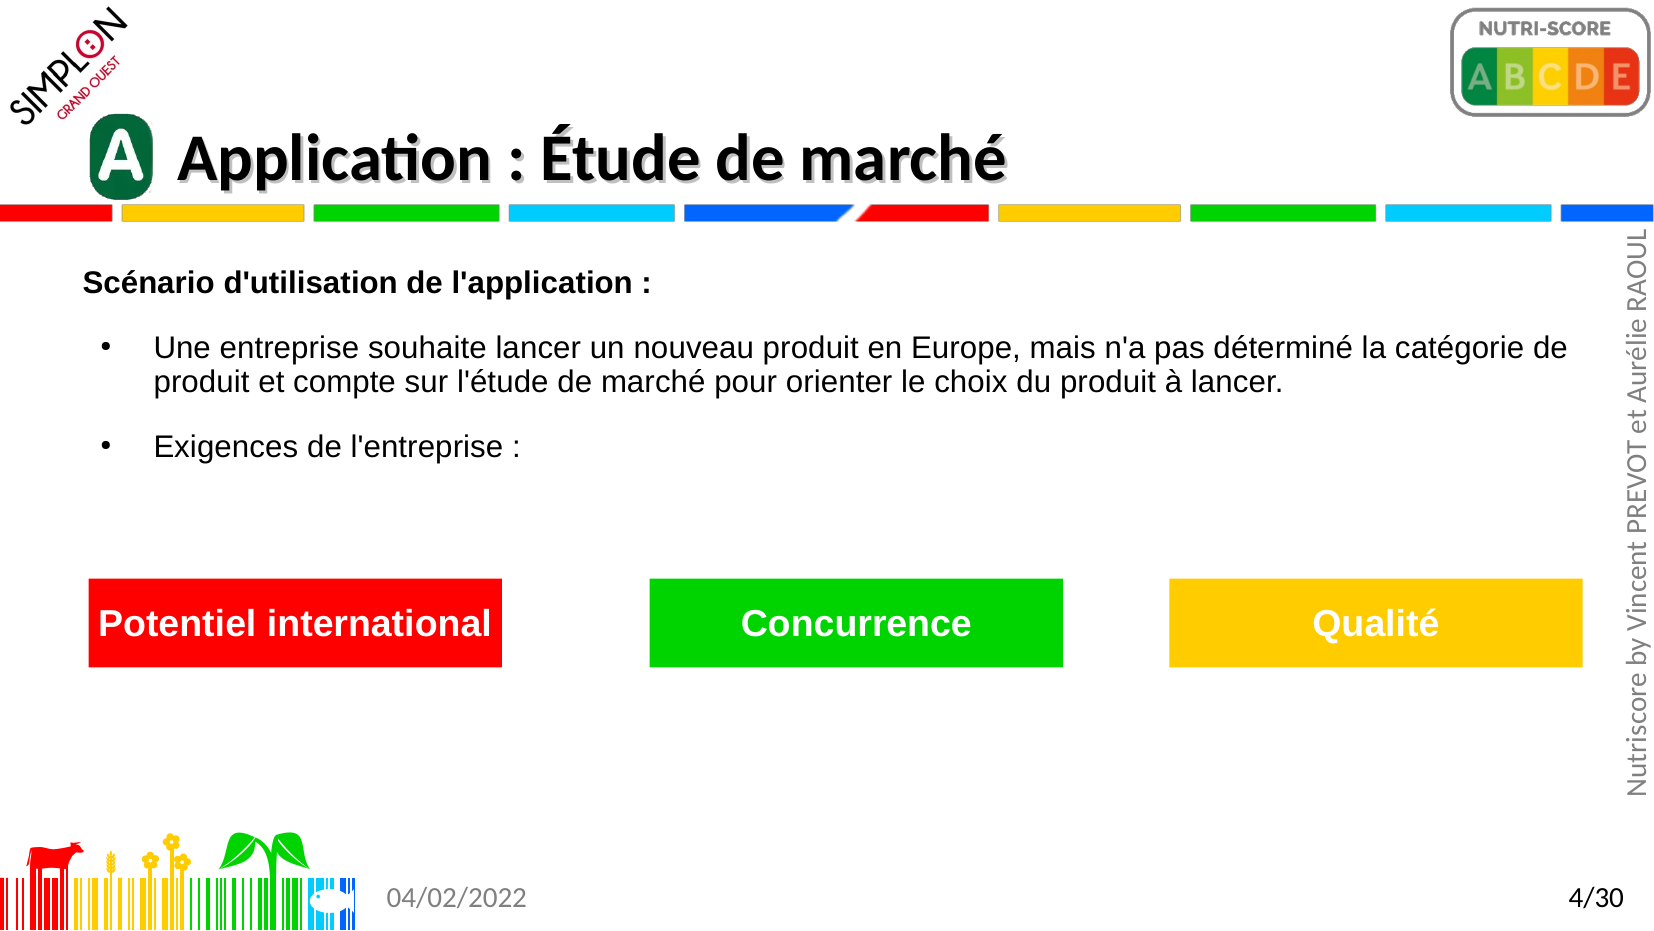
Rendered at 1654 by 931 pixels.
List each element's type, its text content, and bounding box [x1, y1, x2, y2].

picture [2, 2, 147, 147]
title Application : Étude de marché [177, 118, 1571, 210]
list Scénario d'utilisation de l'application : Une entreprise souhaite lancer un nouveau produit en Europe, mais n'a pas déterminé la catégorie de produit et compte sur l'étude de marché pour orienter le choix du produit à lancer. Exigences de l'entreprise : [82, 265, 1571, 502]
text_box Qualité [1169, 578, 1583, 668]
picture [0, 826, 355, 930]
picture [0, 112, 1654, 225]
text_box Concurrence [649, 578, 1063, 668]
text_box Potentiel international [88, 578, 502, 668]
picture [1448, 4, 1654, 119]
